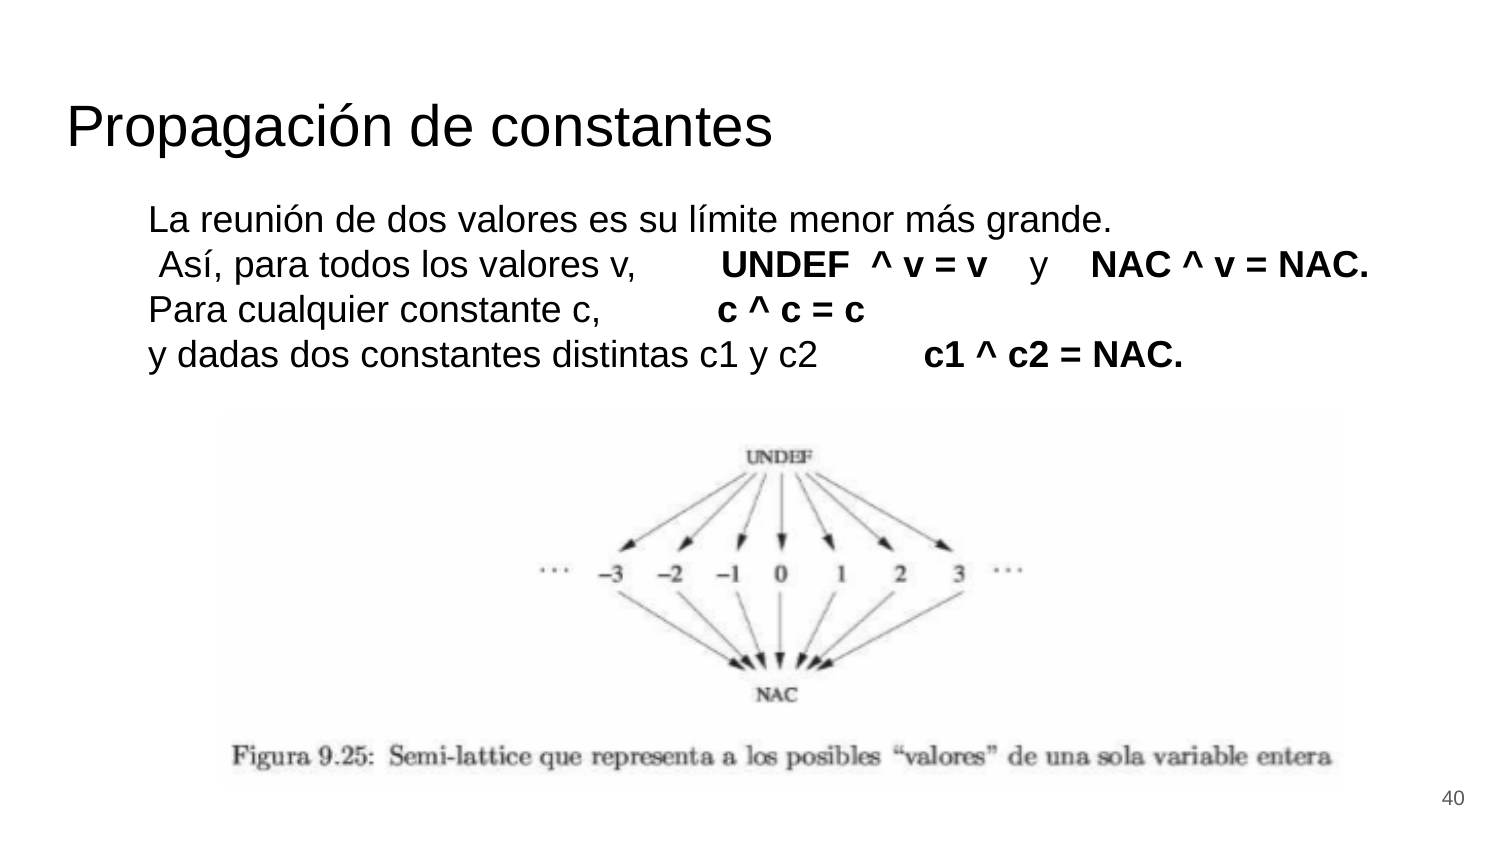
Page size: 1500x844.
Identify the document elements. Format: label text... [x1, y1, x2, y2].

text_box La reunión de dos valores es su límite menor más grande. Así, para todos los valores v, UNDEF ^ v = v y NAC ^ v = NAC. Para cualquier constante c, c ^ c = c y dadas dos constantes distintas c1 y c2 c1 ^ c2 = NAC. [133, 179, 1434, 400]
title Propagación de constantes [51, 72, 1449, 167]
picture [222, 412, 1345, 789]
slide_number <number> [1389, 764, 1480, 830]
